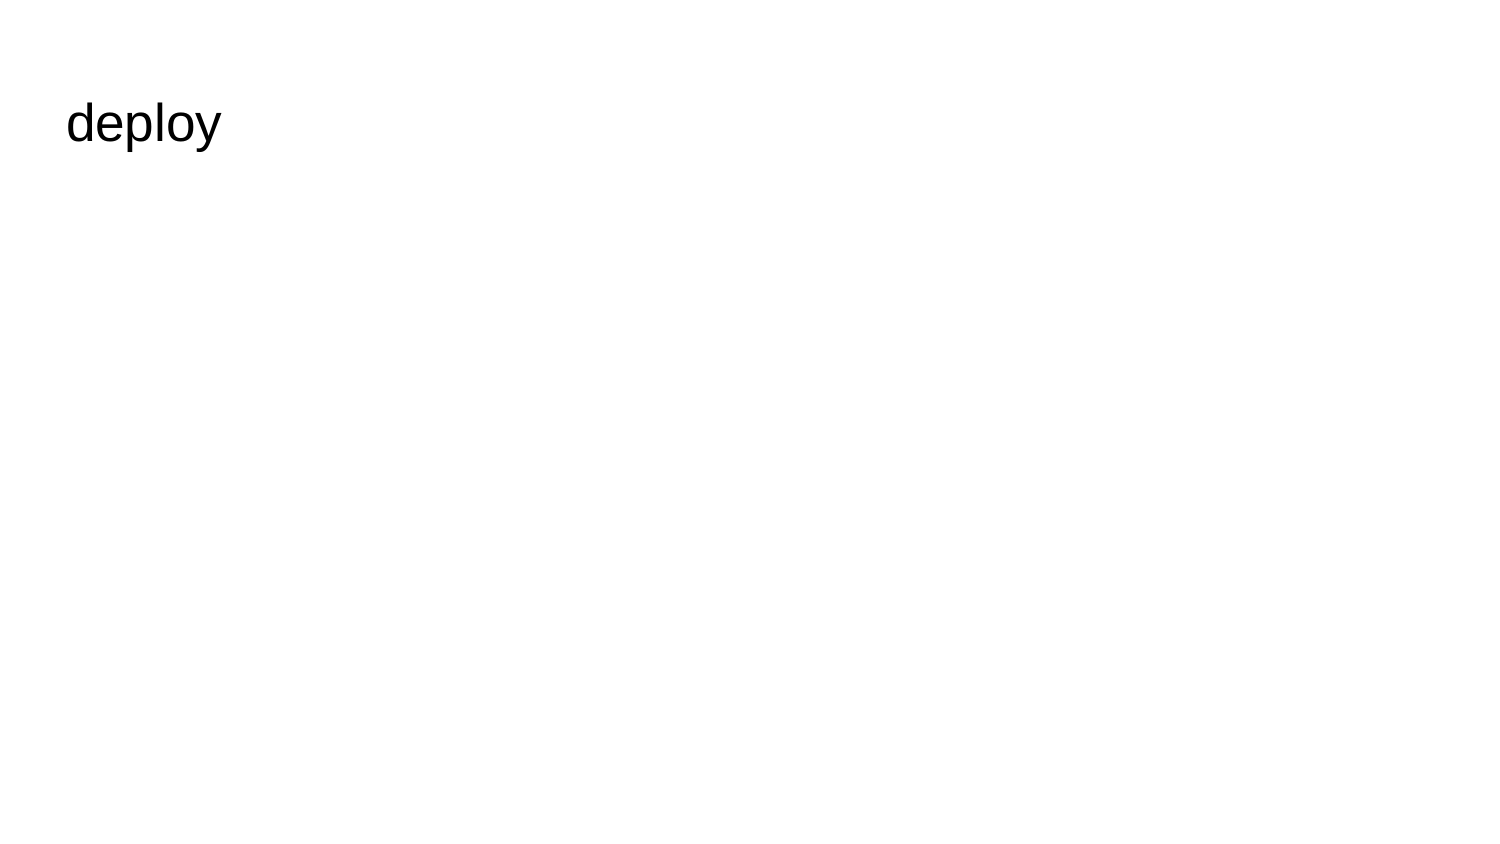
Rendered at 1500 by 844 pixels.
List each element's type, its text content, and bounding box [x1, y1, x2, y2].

title deploy [51, 72, 1449, 167]
